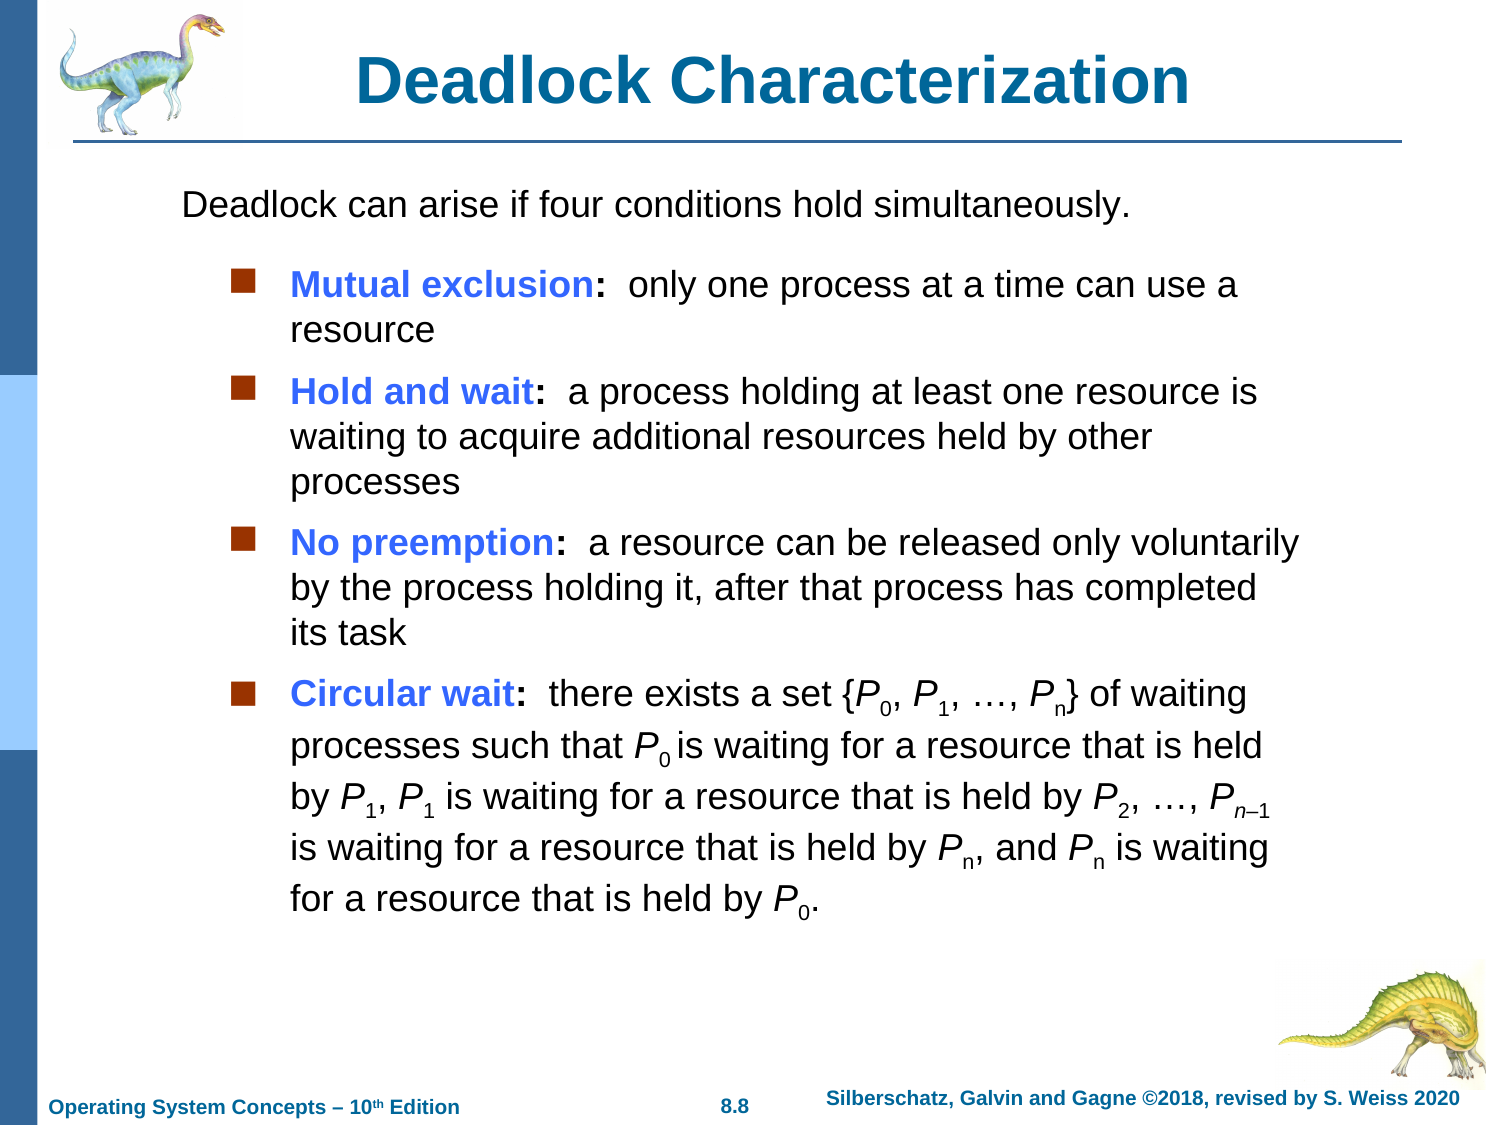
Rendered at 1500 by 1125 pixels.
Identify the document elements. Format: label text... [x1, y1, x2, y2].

picture [46, 0, 243, 149]
title Deadlock Characterization [122, 29, 1425, 125]
list Mutual exclusion: only one process at a time can use a resource Hold and wait: a process holding at least one resource is waiting to acquire additional resources held by other processes No preemption: a resource can be released only voluntarily by the process holding it, after that process has completed its task Circular wait: there exists a set {P0, P1, …, Pn} of waiting processes such that P0 is waiting for a resource that is held by P1, P1 is waiting for a resource that is held by P2, …, Pn–1 is waiting for a resource that is held by Pn, and Pn is waiting for a resource that is held by P0. [218, 252, 1317, 1019]
text_box Deadlock can arise if four conditions hold simultaneously. [135, 171, 1178, 233]
picture [1275, 959, 1486, 1095]
